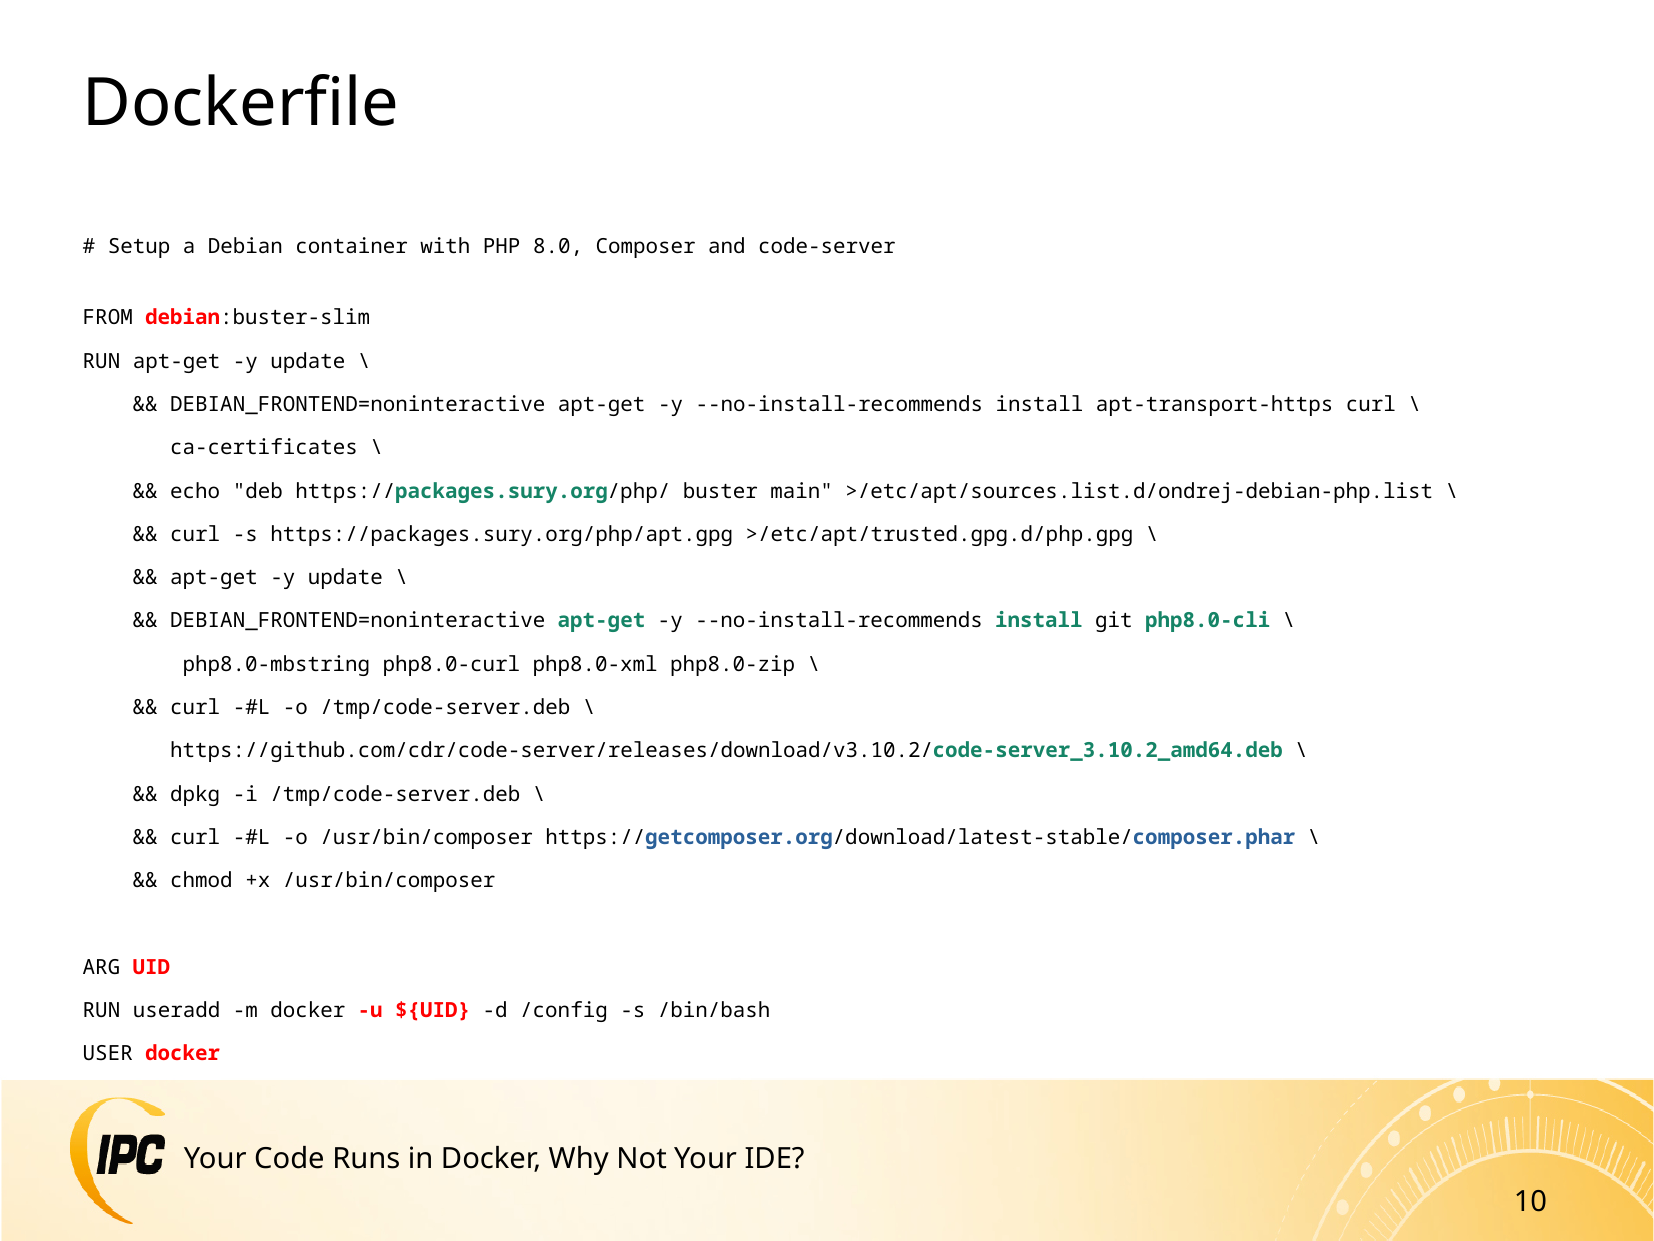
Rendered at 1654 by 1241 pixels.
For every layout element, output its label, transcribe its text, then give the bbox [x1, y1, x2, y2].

picture [0, 0, 1654, 1241]
list # Setup a Debian container with PHP 8.0, Composer and code-server FROM debian:buster-slim RUN apt-get -y update \ && DEBIAN_FRONTEND=noninteractive apt-get -y --no-install-recommends install apt-transport-https curl \ ca-certificates \ && echo "deb https://packages.sury.org/php/ buster main" >/etc/apt/sources.list.d/ondrej-debian-php.list \ && curl -s https://packages.sury.org/php/apt.gpg >/etc/apt/trusted.gpg.d/php.gpg \ && apt-get -y update \ && DEBIAN_FRONTEND=noninteractive apt-get -y --no-install-recommends install git php8.0-cli \ php8.0-mbstring php8.0-curl php8.0-xml php8.0-zip \ && curl -#L -o /tmp/code-server.deb \ https://github.com/cdr/code-server/releases/download/v3.10.2/code-server_3.10.2_amd64.deb \ && dpkg -i /tmp/code-server.deb \ && curl -#L -o /usr/bin/composer https://getcomposer.org/download/latest-stable/composer.phar \ && chmod +x /usr/bin/composer ARG UID RUN useradd -m docker -u ${UID} -d /config -s /bin/bash USER docker [82, 231, 1571, 987]
title Dockerfile [82, 3, 1571, 196]
